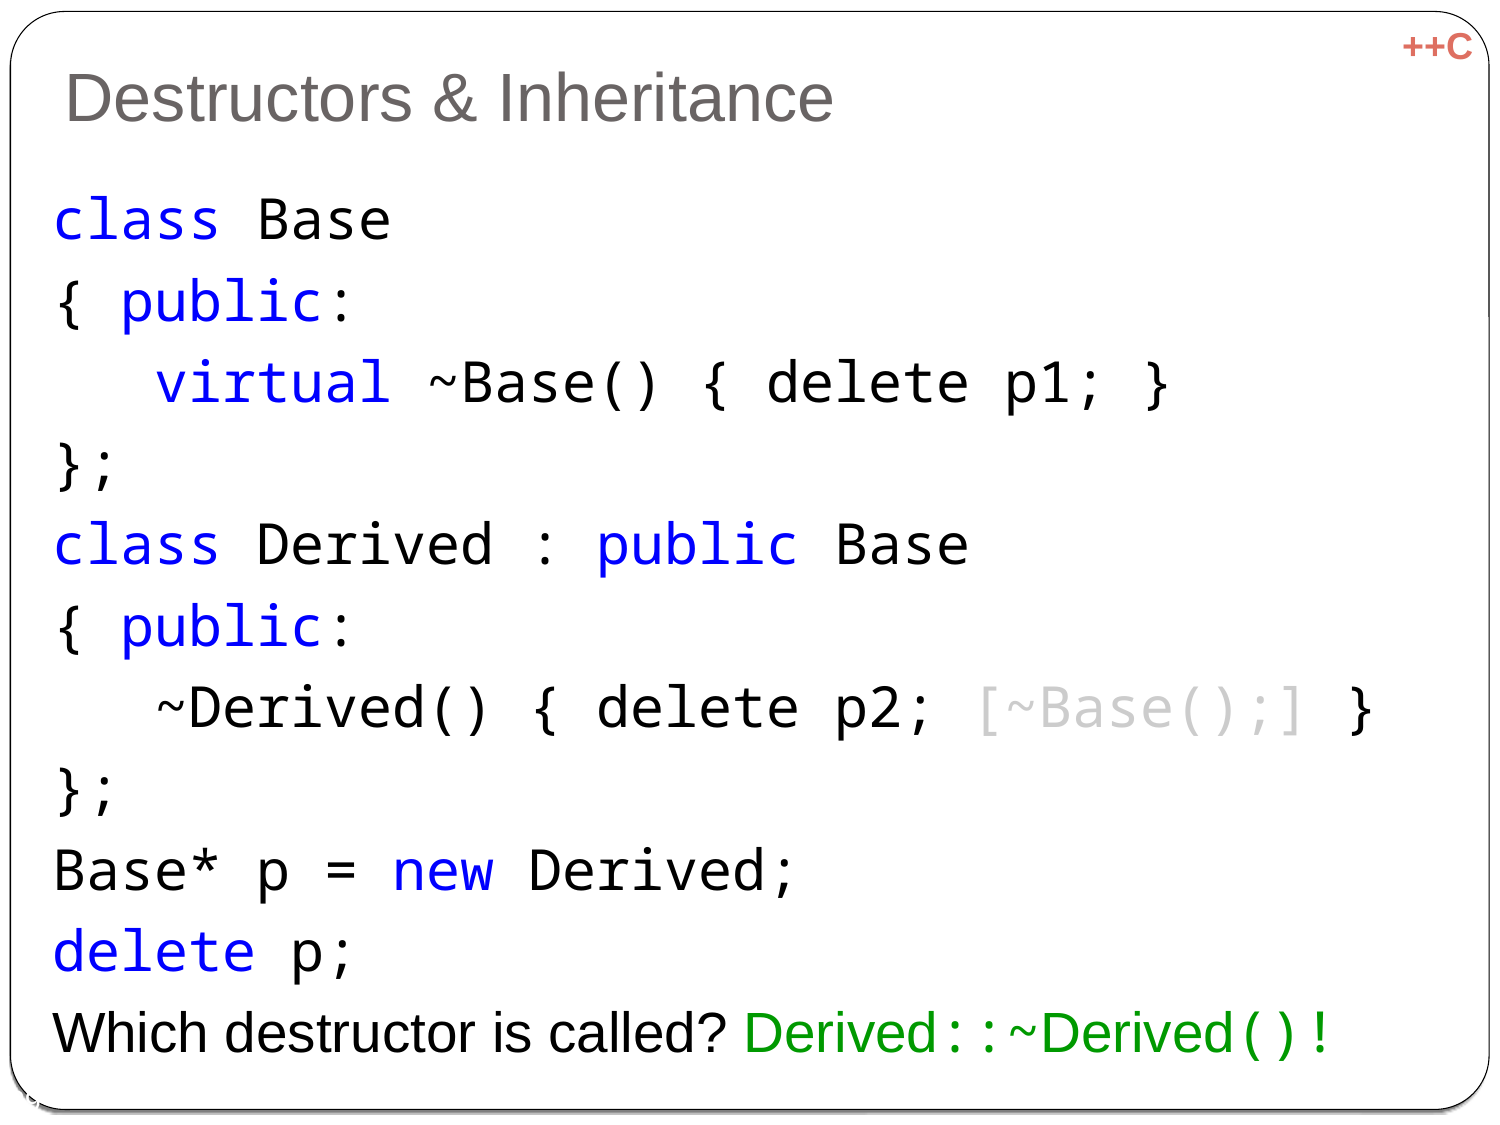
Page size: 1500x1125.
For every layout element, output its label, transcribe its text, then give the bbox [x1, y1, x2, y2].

title Destructors & Inheritance [50, 45, 1450, 150]
slide_number <number> [0, 1074, 50, 1125]
list class Base { public: virtual ~Base() { delete p1; } }; class Derived : public Base { public: ~Derived() { delete p2; [~Base();] } }; Base* p = new Derived; delete p; Which destructor is called? Derived::~Derived()! [37, 162, 1463, 1088]
